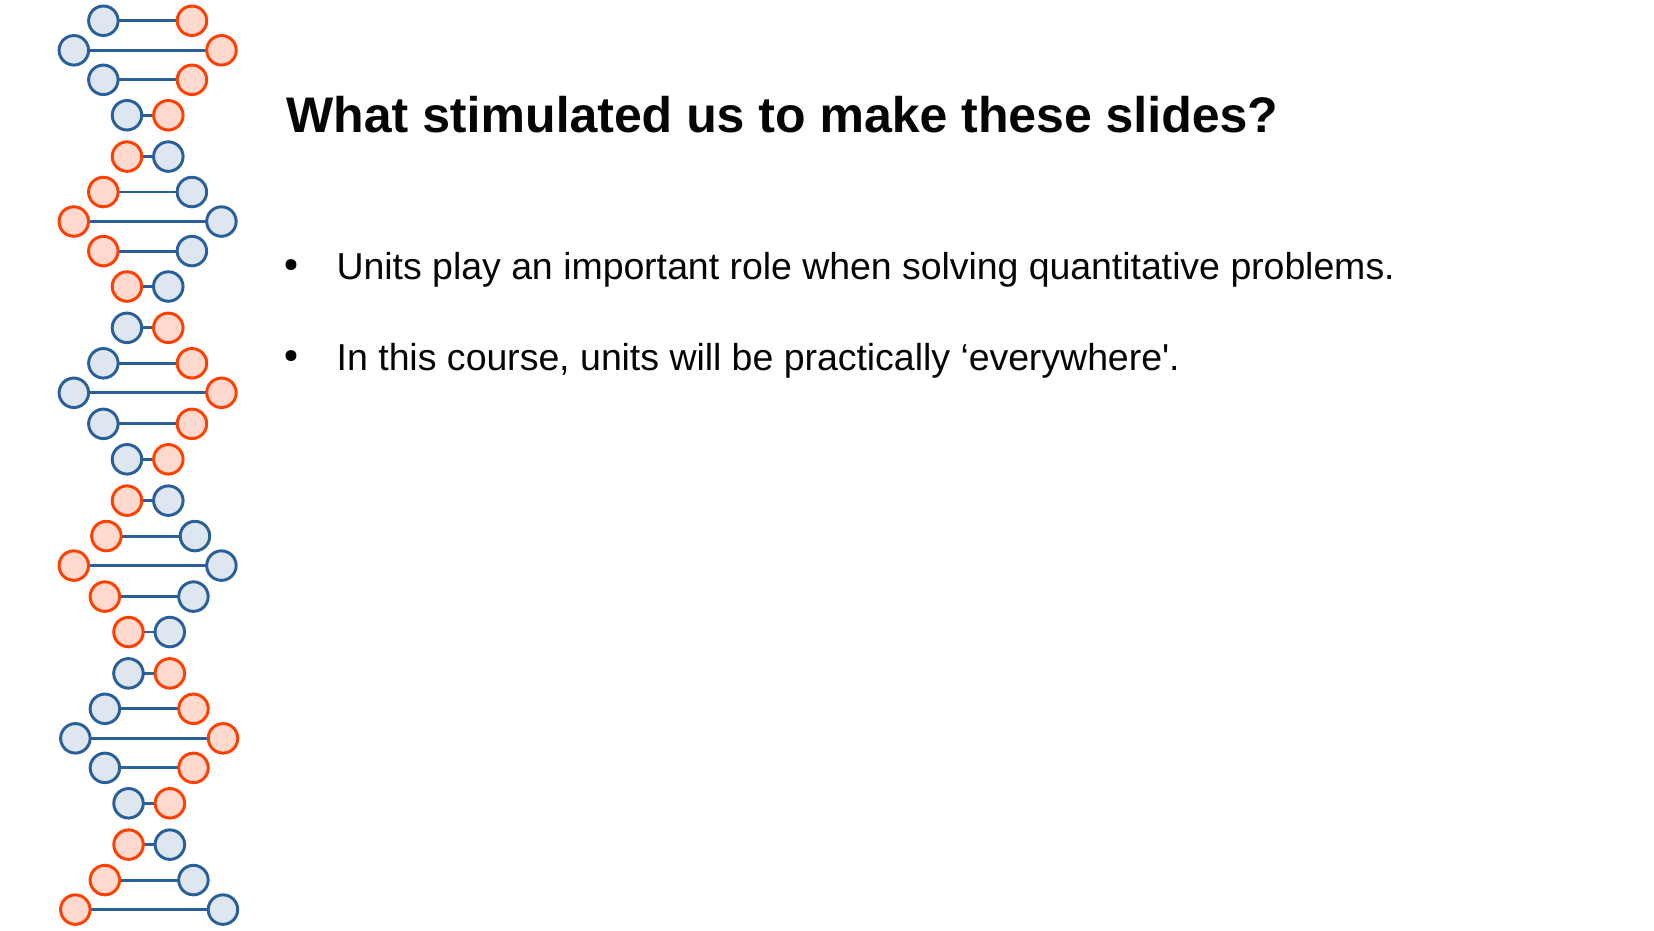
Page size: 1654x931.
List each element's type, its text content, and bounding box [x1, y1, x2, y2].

list Units play an important role when solving quantitative problems. In this course, units will be practically ‘everywhere'. [265, 224, 1595, 901]
title What stimulated us to make these slides? [286, 37, 1299, 193]
